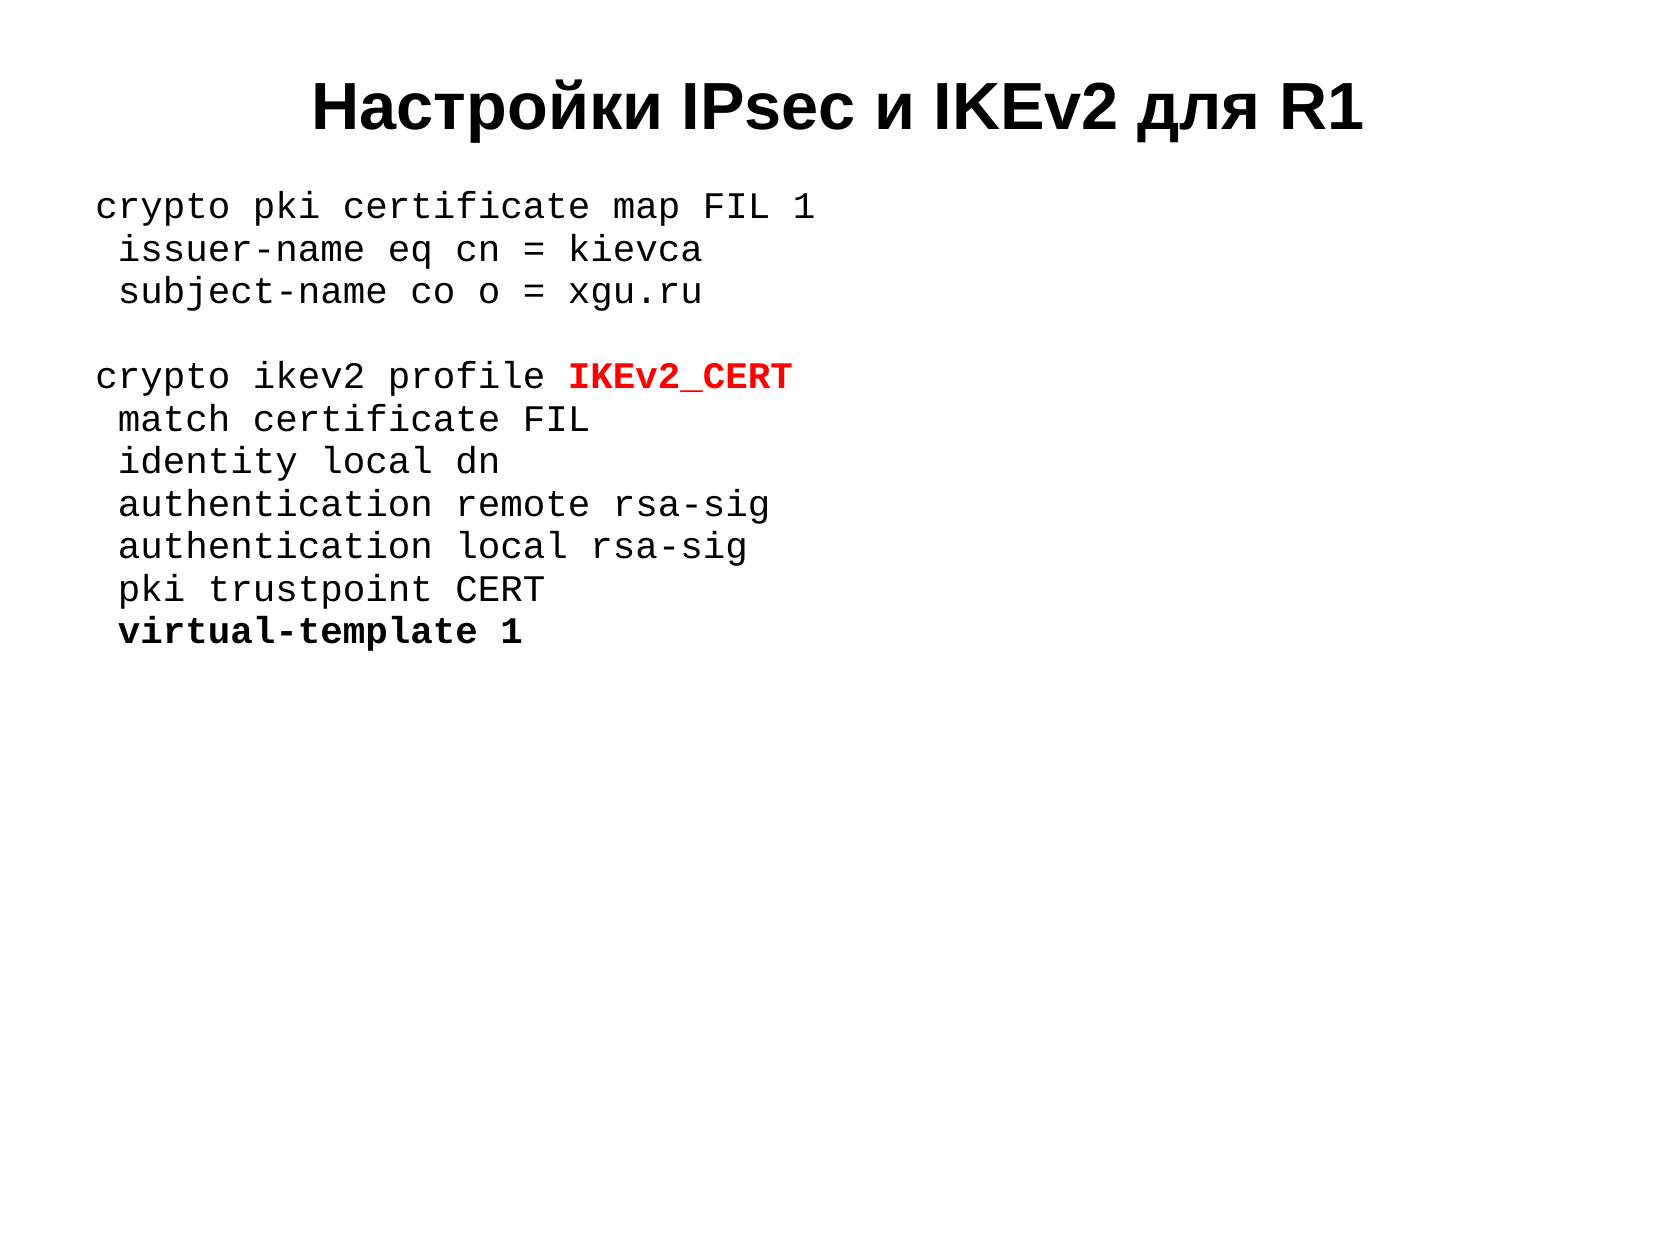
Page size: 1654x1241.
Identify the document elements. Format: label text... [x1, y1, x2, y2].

text_box Настройки IPsec и IKEv2 для R1 [64, 37, 1613, 151]
list crypto pki certificate map FIL 1 issuer-name eq cn = kievca subject-name co o = xgu.ru crypto ikev2 profile IKEv2_CERT match certificate FIL identity local dn authentication remote rsa-sig authentication local rsa-sig pki trustpoint CERT virtual-template 1 [95, 187, 1538, 1208]
